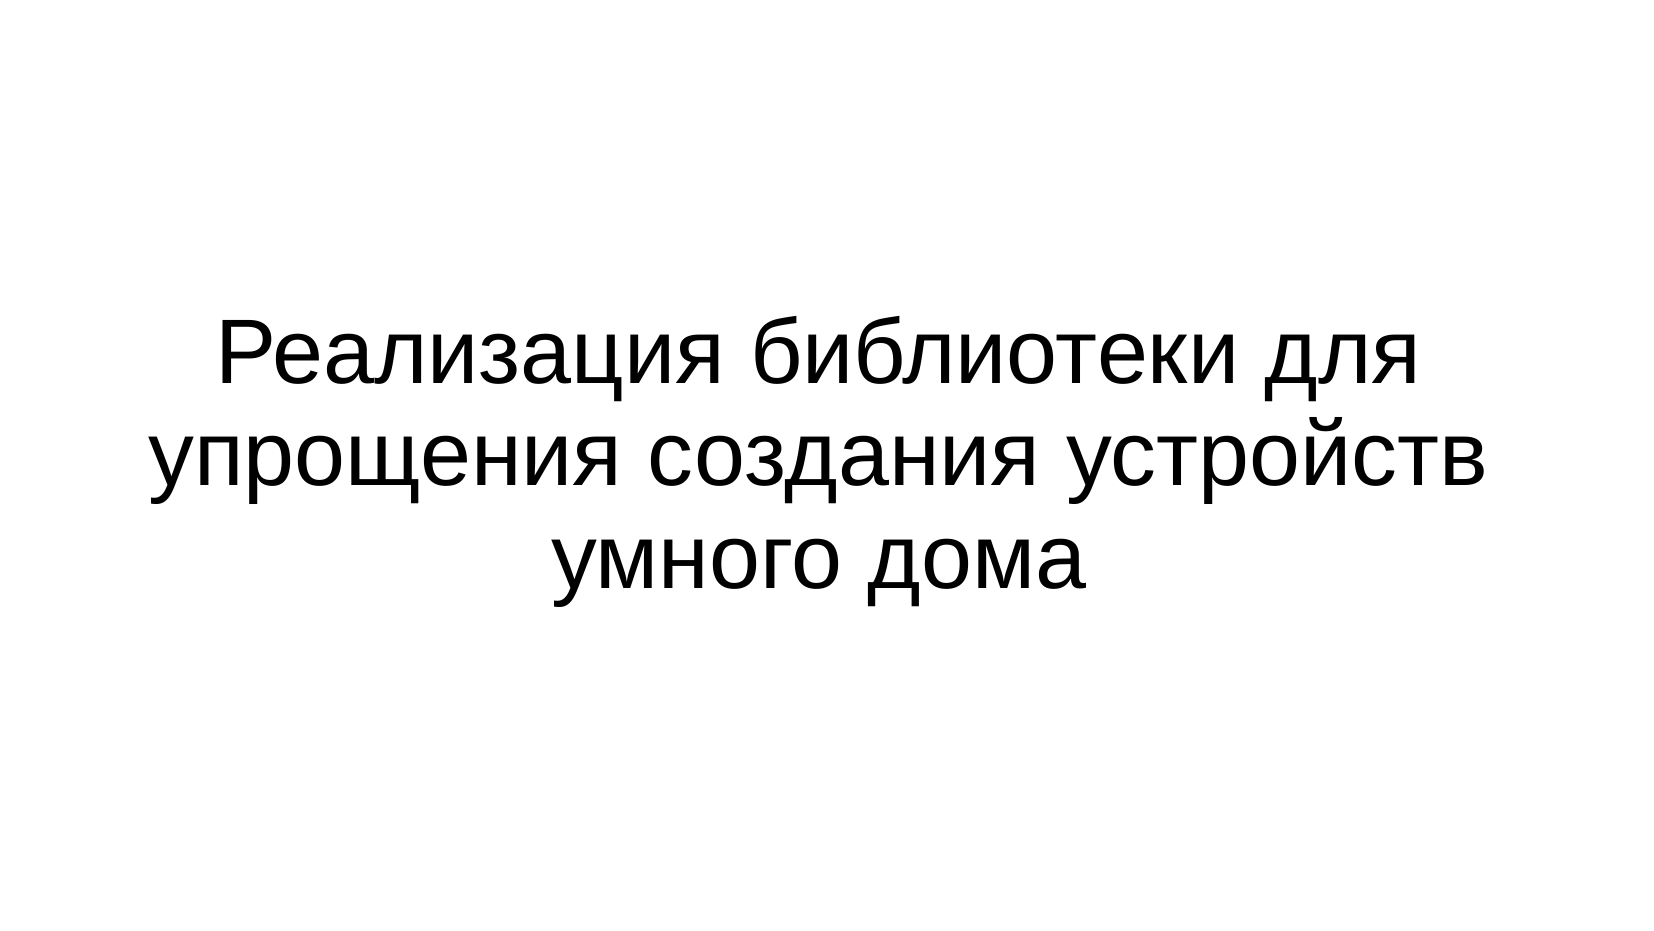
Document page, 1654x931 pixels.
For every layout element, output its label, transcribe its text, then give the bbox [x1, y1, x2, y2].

title Реализация библиотеки для упрощения создания устройств умного дома [75, 300, 1564, 608]
